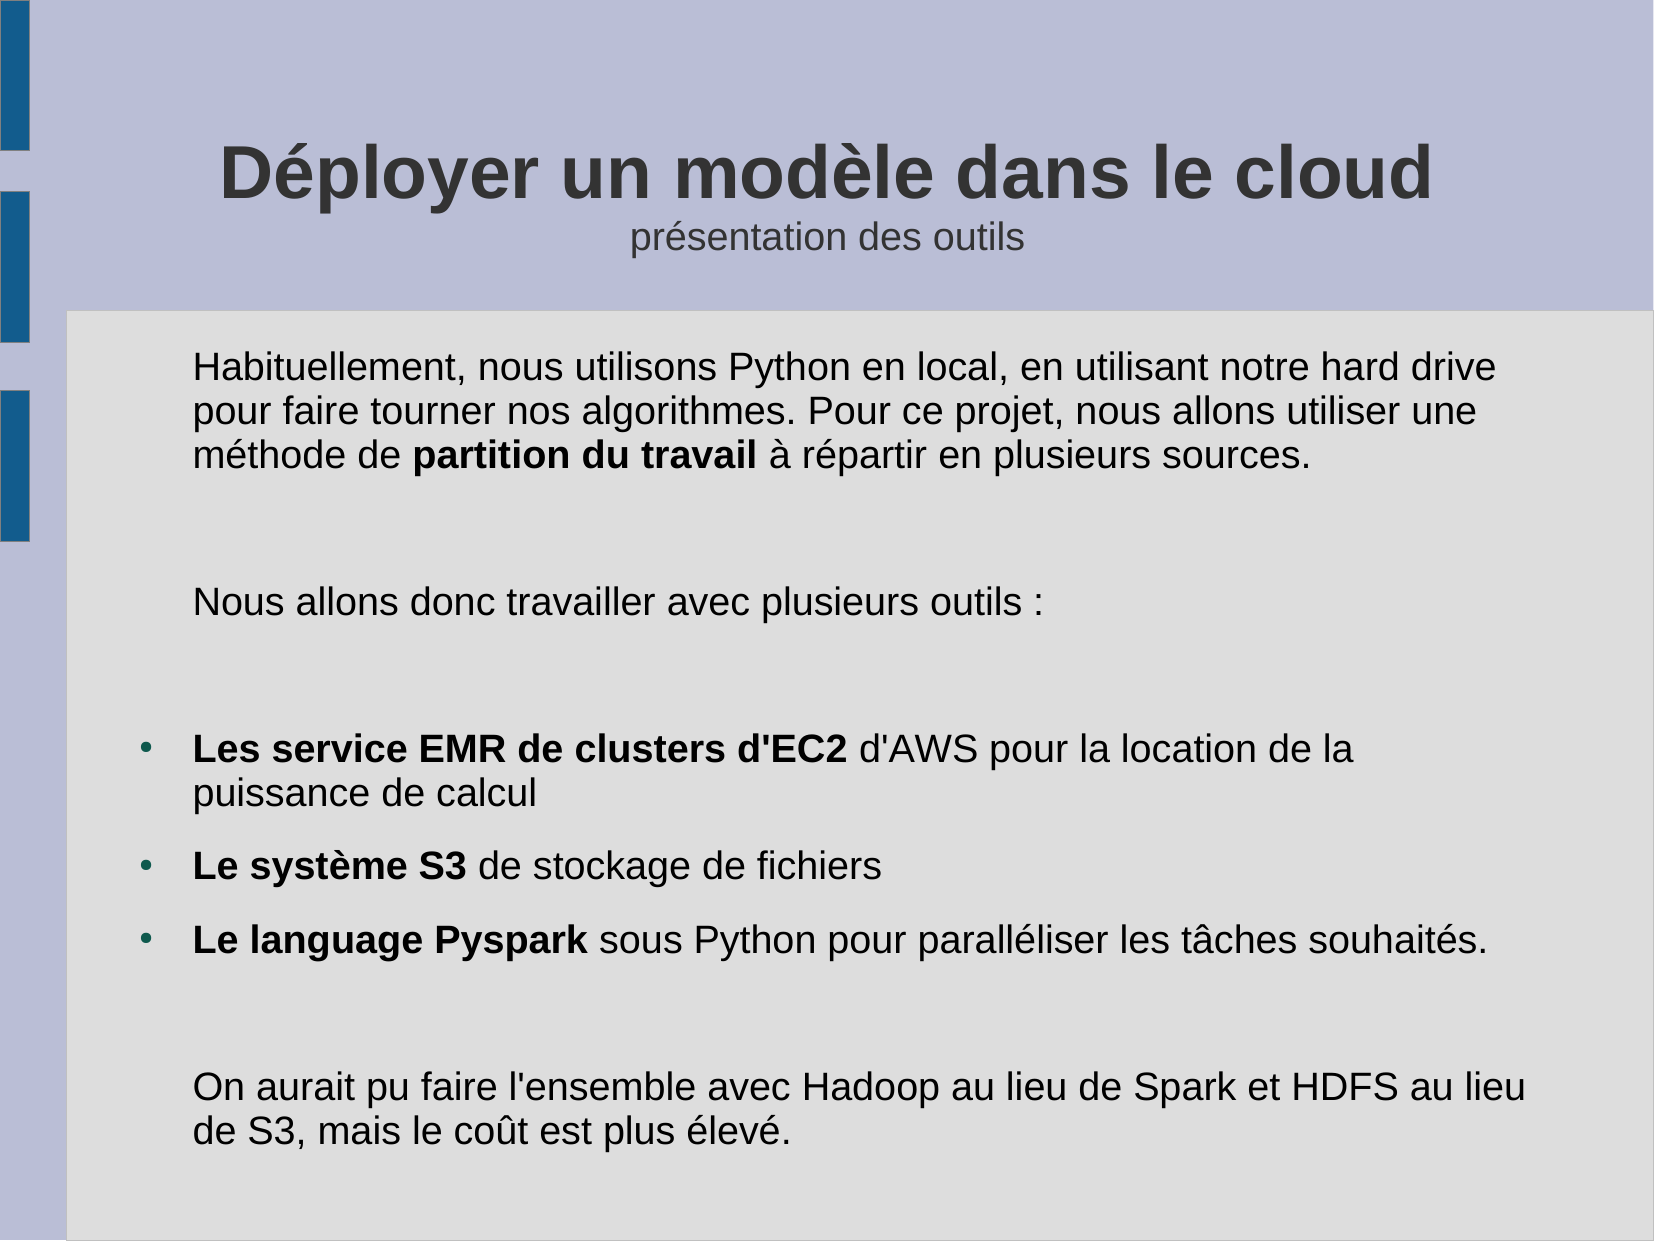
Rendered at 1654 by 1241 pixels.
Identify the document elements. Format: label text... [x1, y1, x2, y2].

title Déployer un modèle dans le cloud présentation des outils [121, 91, 1534, 299]
list Habituellement, nous utilisons Python en local, en utilisant notre hard drive pour faire tourner nos algorithmes. Pour ce projet, nous allons utiliser une méthode de partition du travail à répartir en plusieurs sources. Nous allons donc travailler avec plusieurs outils : Les service EMR de clusters d'EC2 d'AWS pour la location de la puissance de calcul Le système S3 de stockage de fichiers Le language Pyspark sous Python pour paralléliser les tâches souhaités. On aurait pu faire l'ensemble avec Hadoop au lieu de Spark et HDFS au lieu de S3, mais le coût est plus élevé. [121, 344, 1535, 1158]
